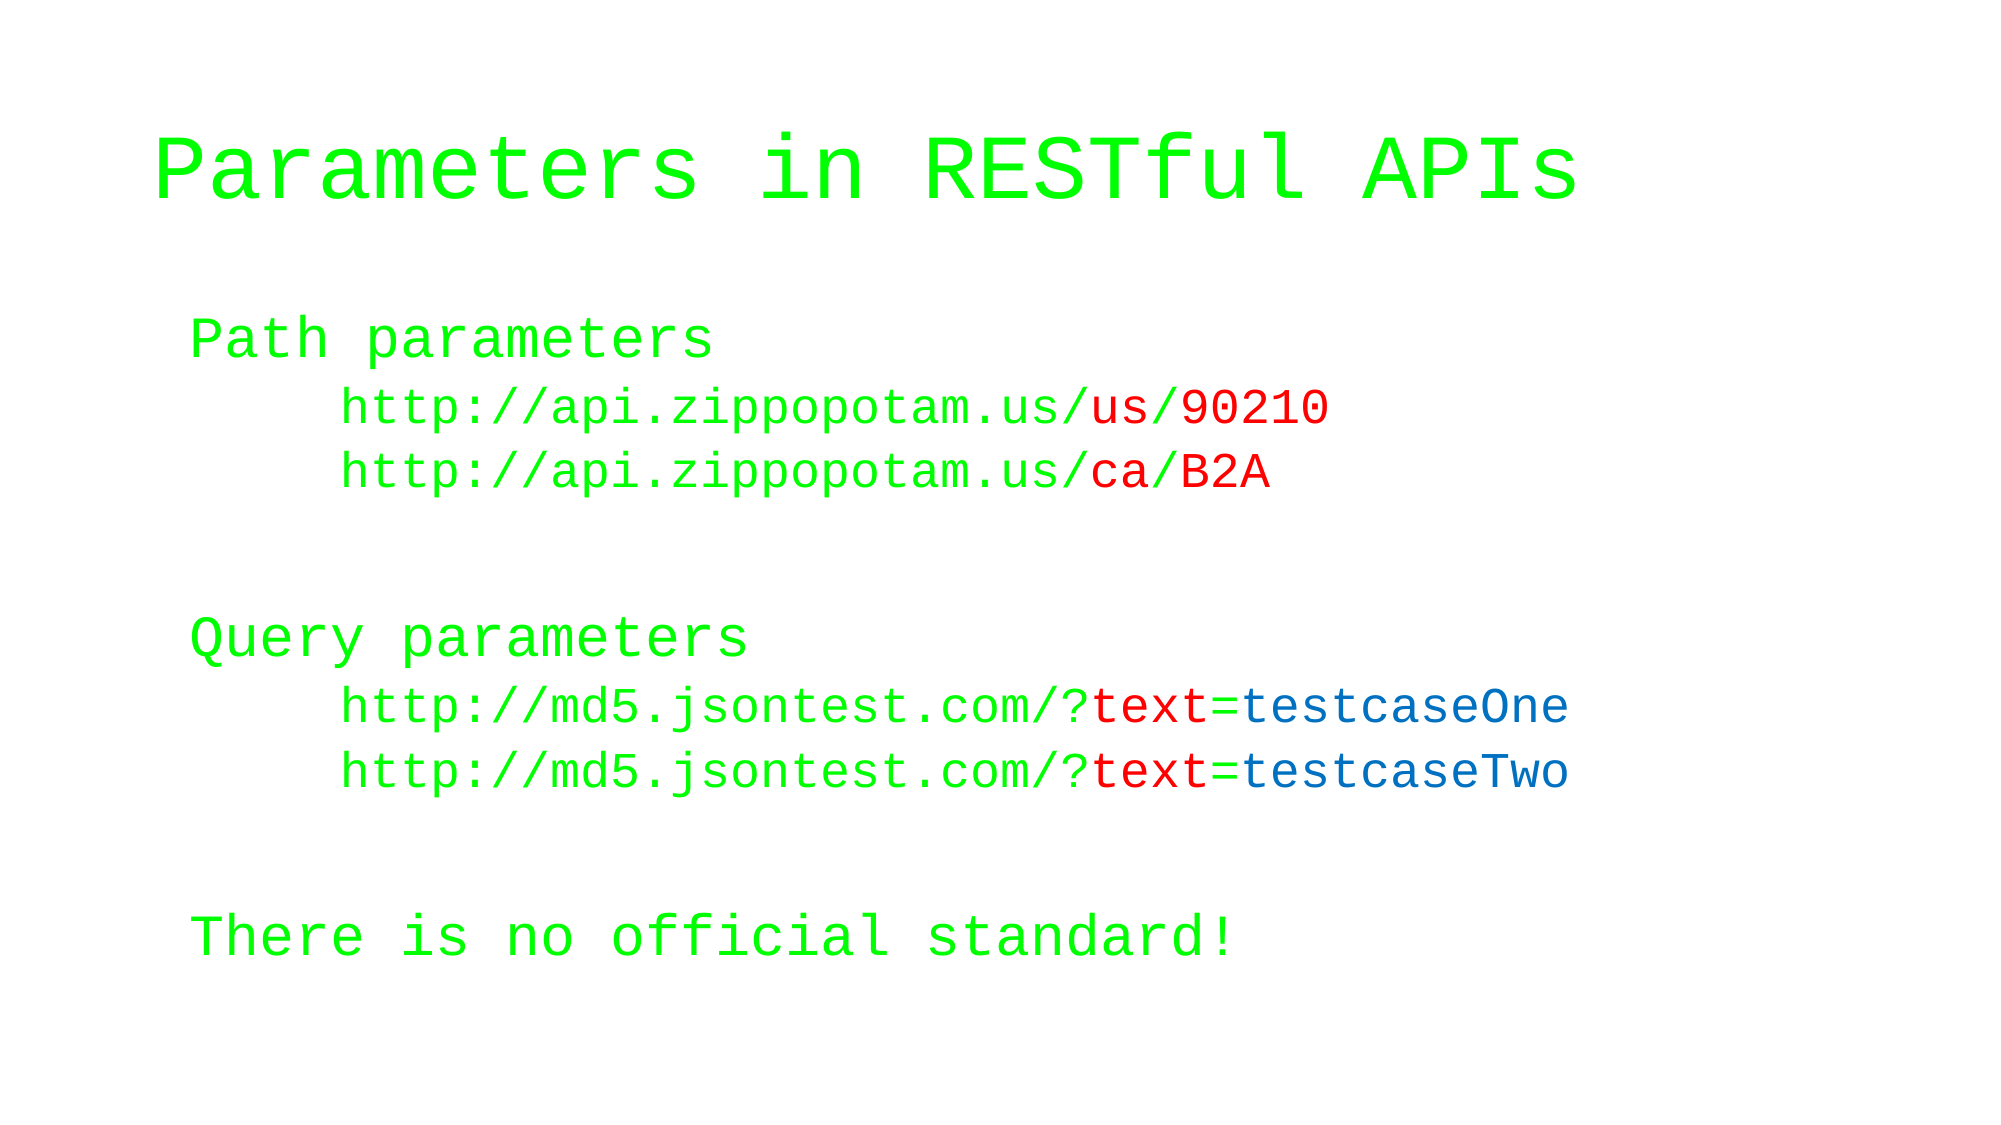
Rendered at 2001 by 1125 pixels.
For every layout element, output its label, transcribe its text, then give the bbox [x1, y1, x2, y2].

title Parameters in RESTful APIs [137, 59, 1863, 278]
list Path parameters http://api.zippopotam.us/us/90210 http://api.zippopotam.us/ca/B2A Query parameters http://md5.jsontest.com/?text=testcaseOne http://md5.jsontest.com/?text=testcaseTwo There is no official standard! [137, 299, 1863, 1014]
